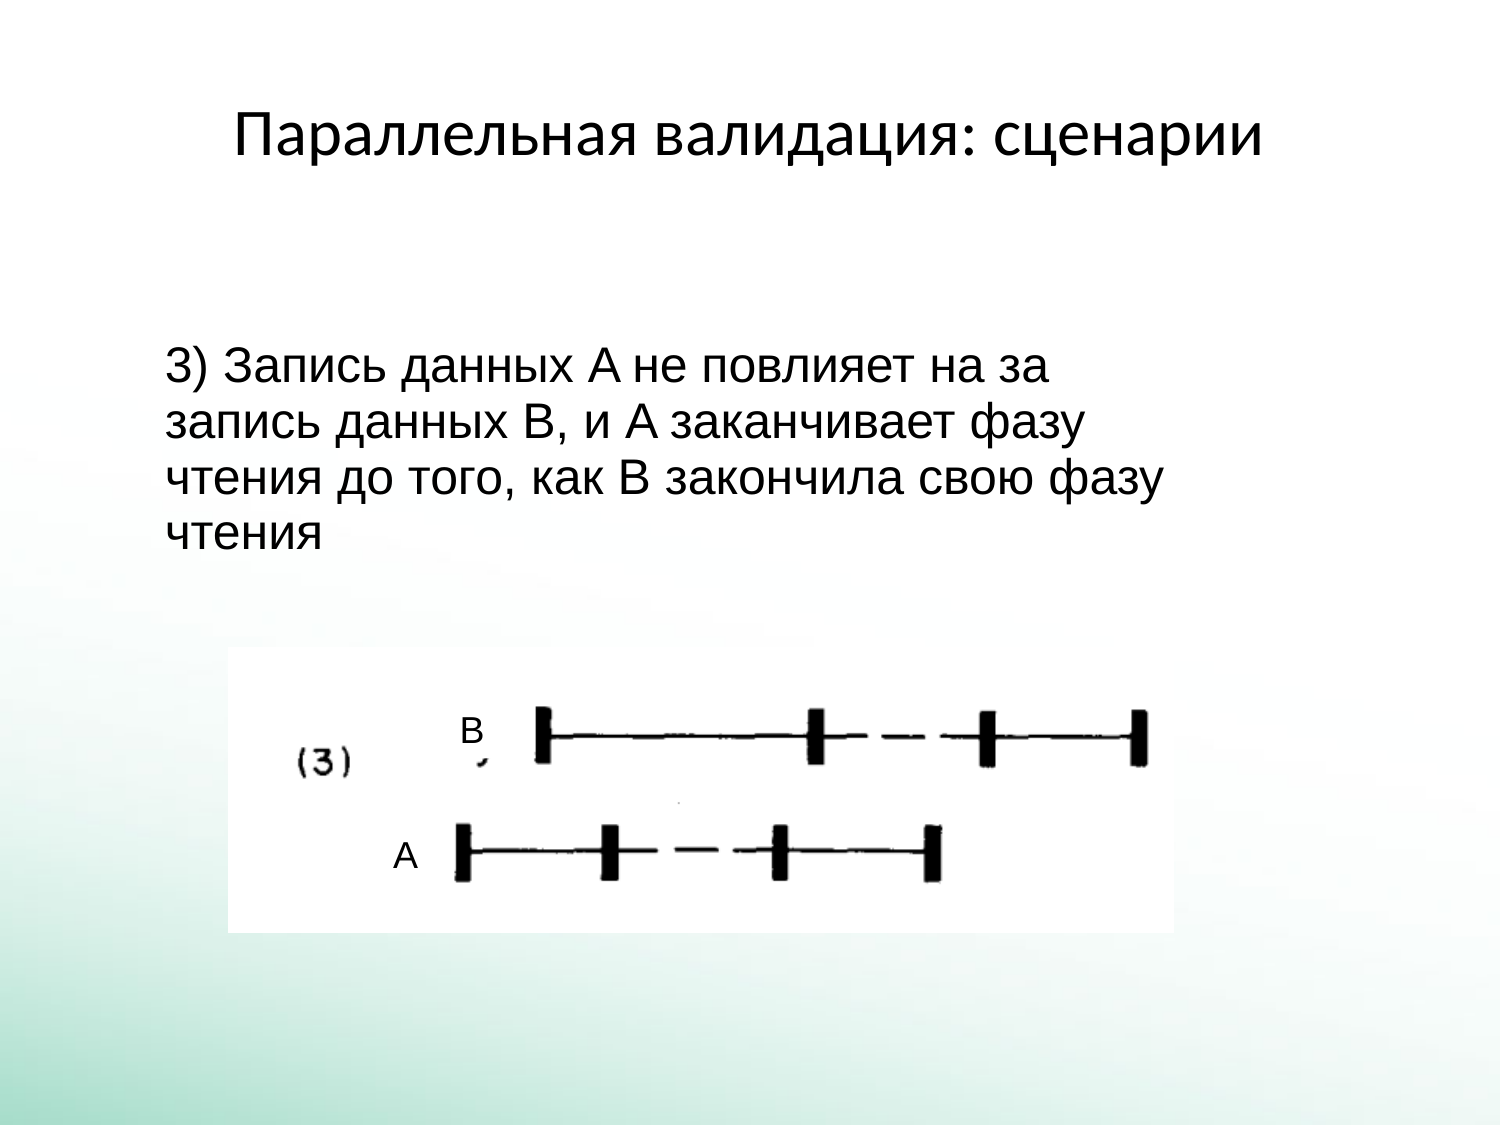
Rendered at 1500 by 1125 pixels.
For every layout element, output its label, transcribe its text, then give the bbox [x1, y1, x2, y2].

title Параллельная валидация: сценарии [75, 45, 1425, 233]
picture [0, 0, 1500, 1125]
text_box 3) Запись данных A не повлияет на за запись данных B, и A заканчивает фазу чтения до того, как B закончила свою фазу чтения [150, 329, 1201, 570]
text_box B [440, 697, 504, 759]
text_box A [378, 822, 429, 884]
